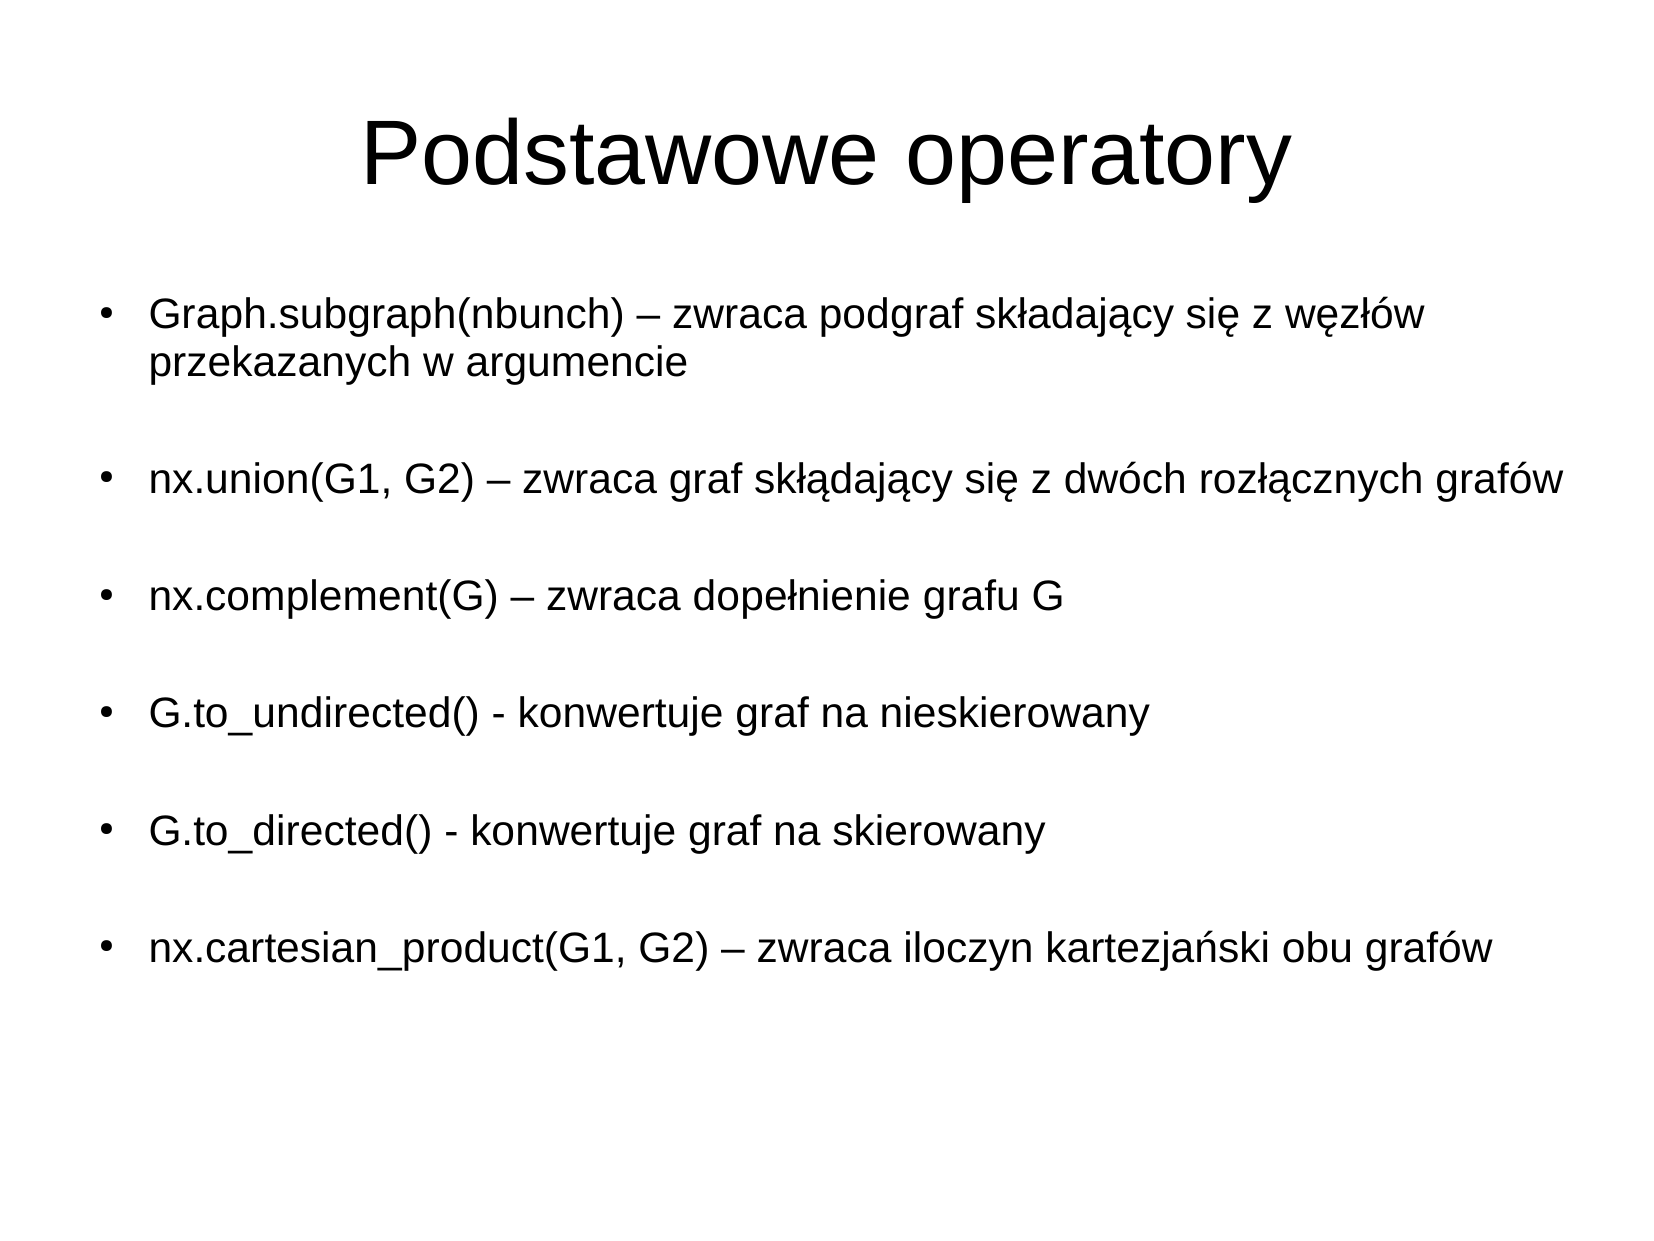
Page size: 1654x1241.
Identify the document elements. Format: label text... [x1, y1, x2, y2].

list Graph.subgraph(nbunch) – zwraca podgraf składający się z węzłów przekazanych w argumencie nx.union(G1, G2) – zwraca graf skłądający się z dwóch rozłącznych grafów nx.complement(G) – zwraca dopełnienie grafu G G.to_undirected() - konwertuje graf na nieskierowany G.to_directed() - konwertuje graf na skierowany nx.cartesian_product(G1, G2) – zwraca iloczyn kartezjański obu grafów [82, 290, 1571, 1010]
title Podstawowe operatory [82, 49, 1571, 257]
